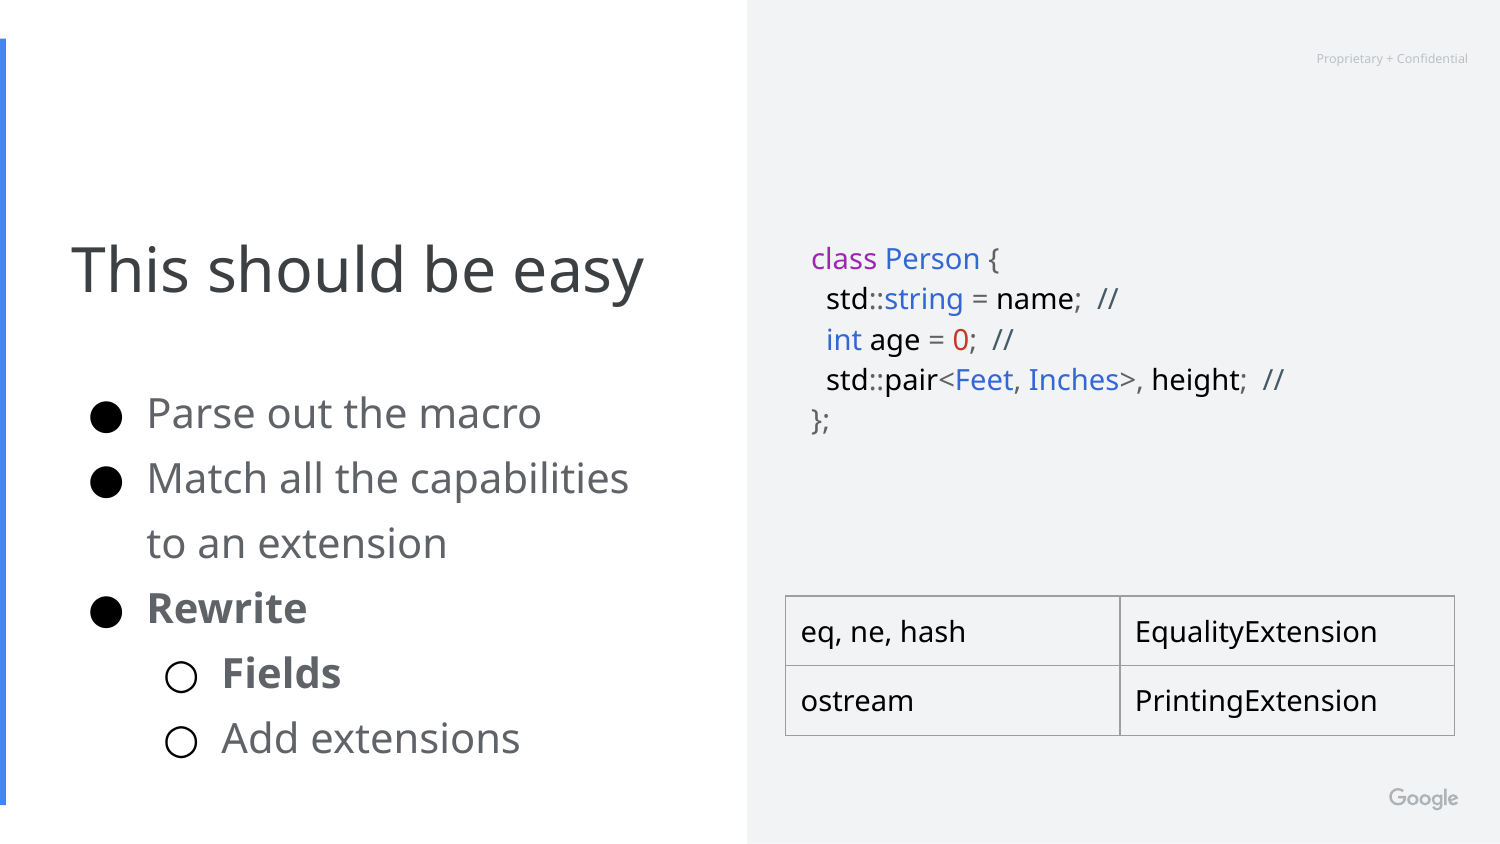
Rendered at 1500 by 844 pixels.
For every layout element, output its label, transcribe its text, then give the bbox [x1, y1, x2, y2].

title This should be easy [56, 224, 691, 292]
table_cell PrintingExtension [1121, 666, 1454, 735]
table_header EqualityExtension [1121, 597, 1454, 665]
list Parse out the macro Match all the capabilities to an extension Rewrite Fields Add extensions [56, 356, 655, 693]
list class Person { std::string = name; // int age = 0; // std::pair<Feet, Inches>, height; // }; [796, 220, 1500, 624]
table_header eq, ne, hash [786, 597, 1119, 665]
table_cell ostream [786, 666, 1119, 735]
